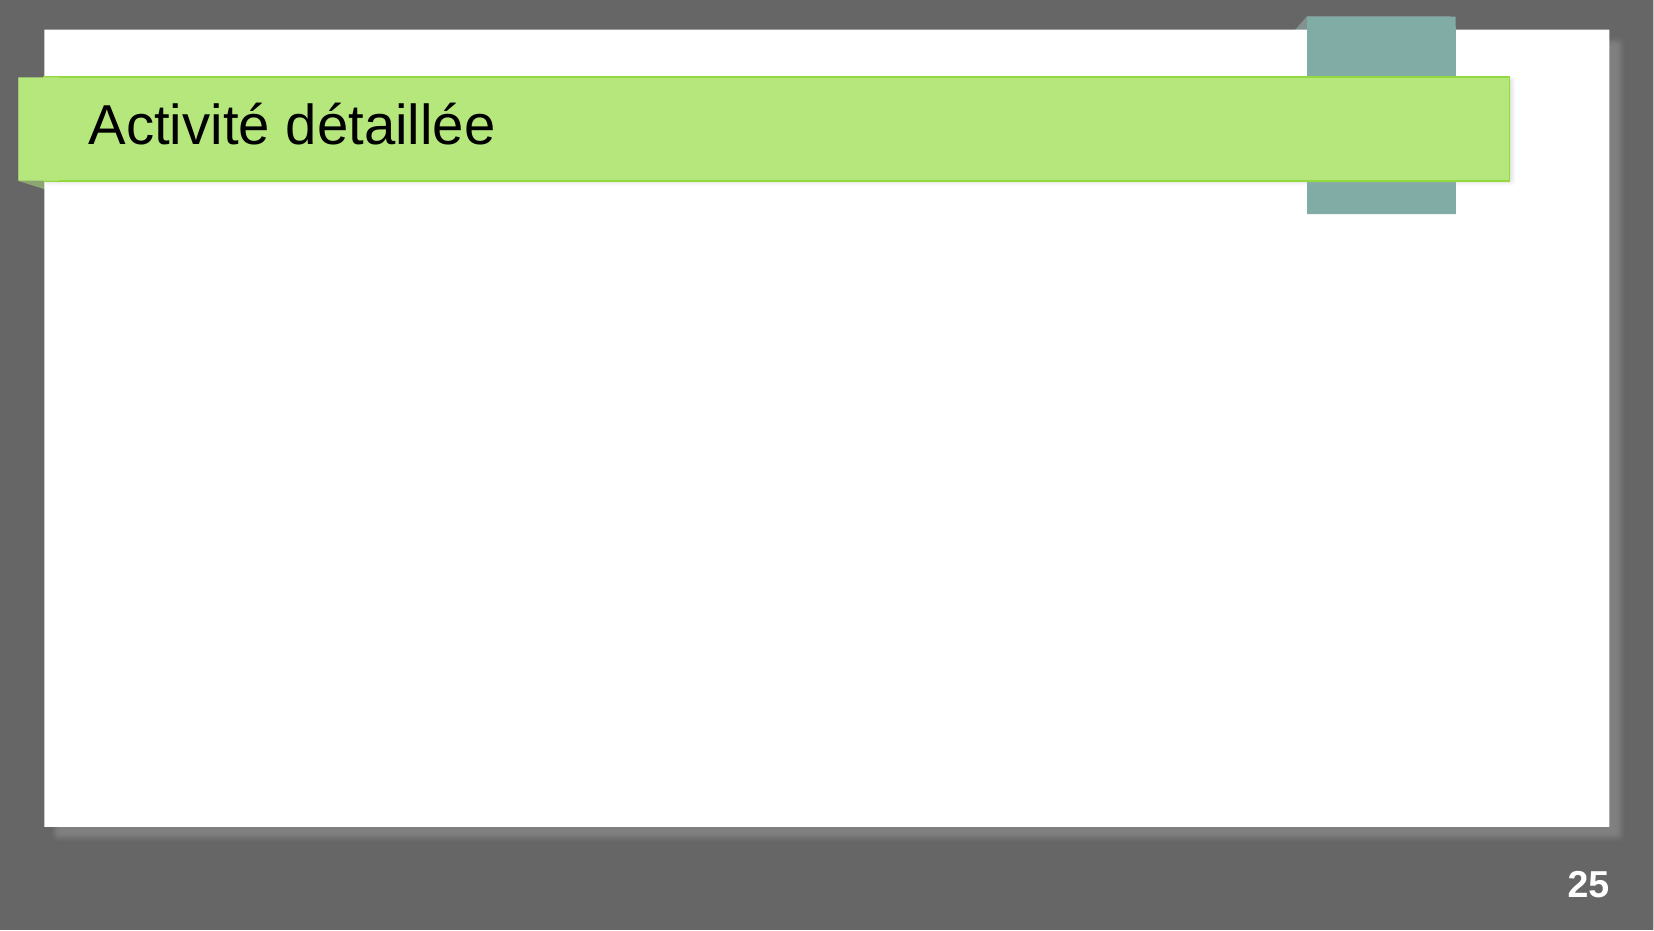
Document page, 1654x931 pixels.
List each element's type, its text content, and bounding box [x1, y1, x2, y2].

title Activité détaillée [88, 73, 1506, 178]
text_box <numéro> [974, 856, 1625, 916]
